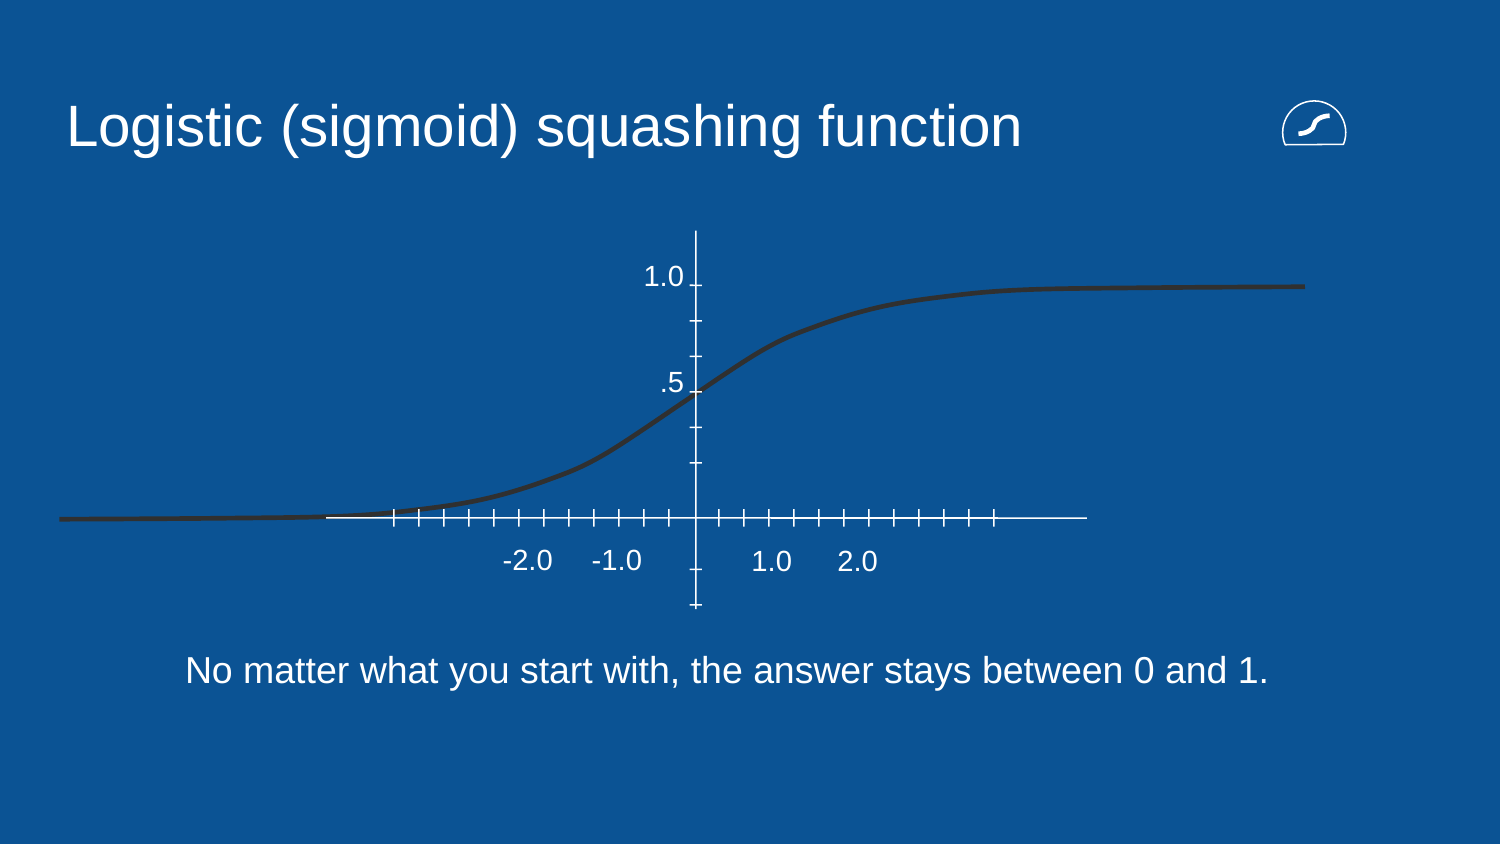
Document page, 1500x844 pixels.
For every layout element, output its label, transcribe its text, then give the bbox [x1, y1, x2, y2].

text_box 1.0 [722, 527, 808, 611]
title Logistic (sigmoid) squashing function [51, 72, 1449, 167]
text_box 2.0 [814, 527, 893, 611]
text_box -1.0 [572, 526, 658, 610]
text_box .5 [614, 348, 700, 433]
title No matter what you start with, the answer stays between 0 and 1. [170, 631, 1500, 726]
text_box 1.0 [614, 242, 700, 326]
text_box -2.0 [483, 526, 568, 610]
